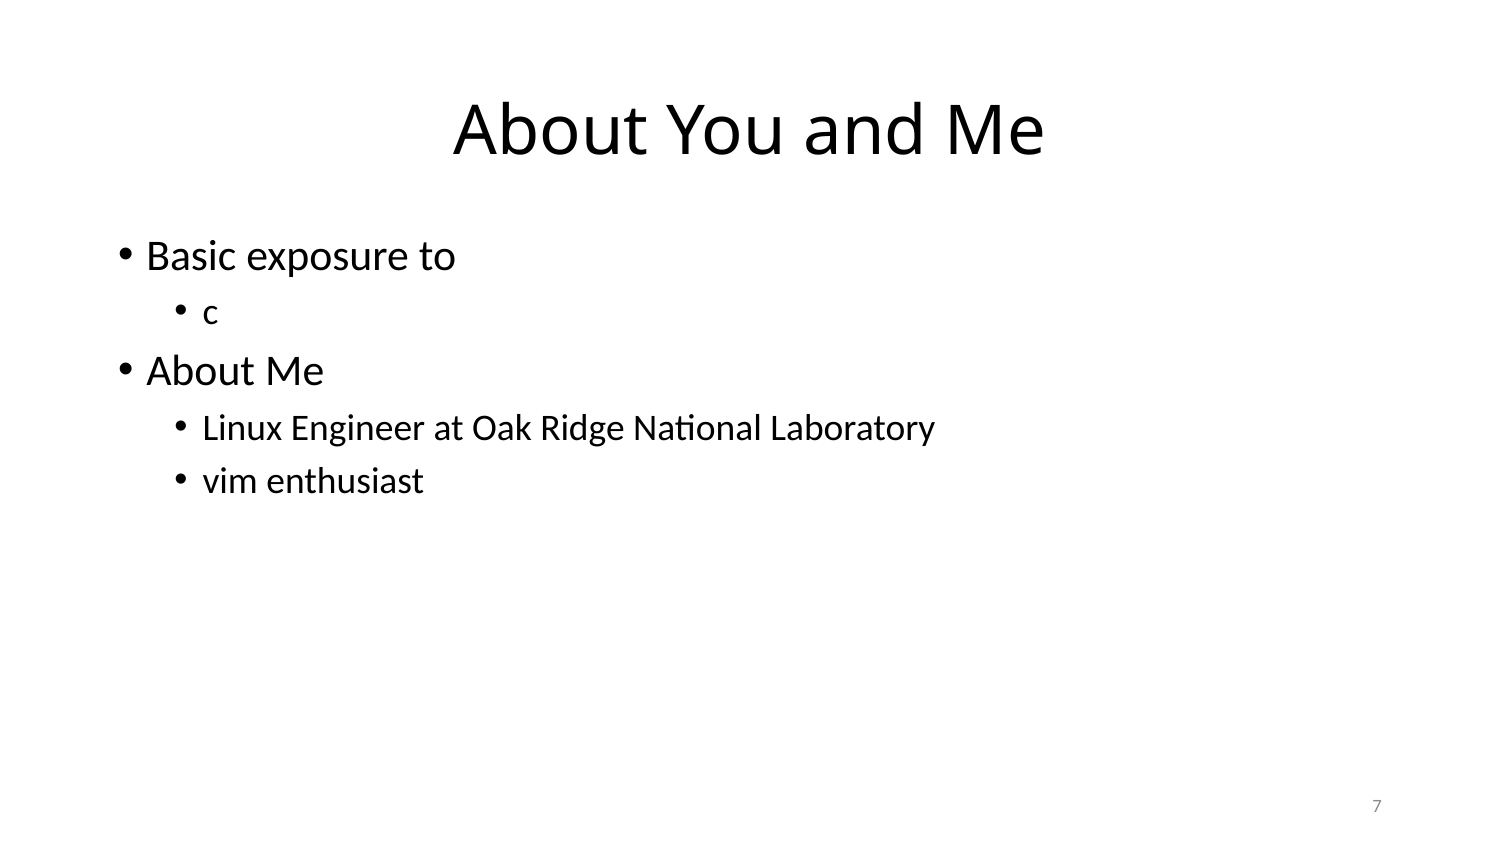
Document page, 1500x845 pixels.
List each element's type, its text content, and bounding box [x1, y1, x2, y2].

title About You and Me [103, 44, 1397, 209]
slide_number <number> [1059, 782, 1397, 828]
list Basic exposure to c About Me Linux Engineer at Oak Ridge National Laboratory vim enthusiast [103, 224, 1397, 761]
